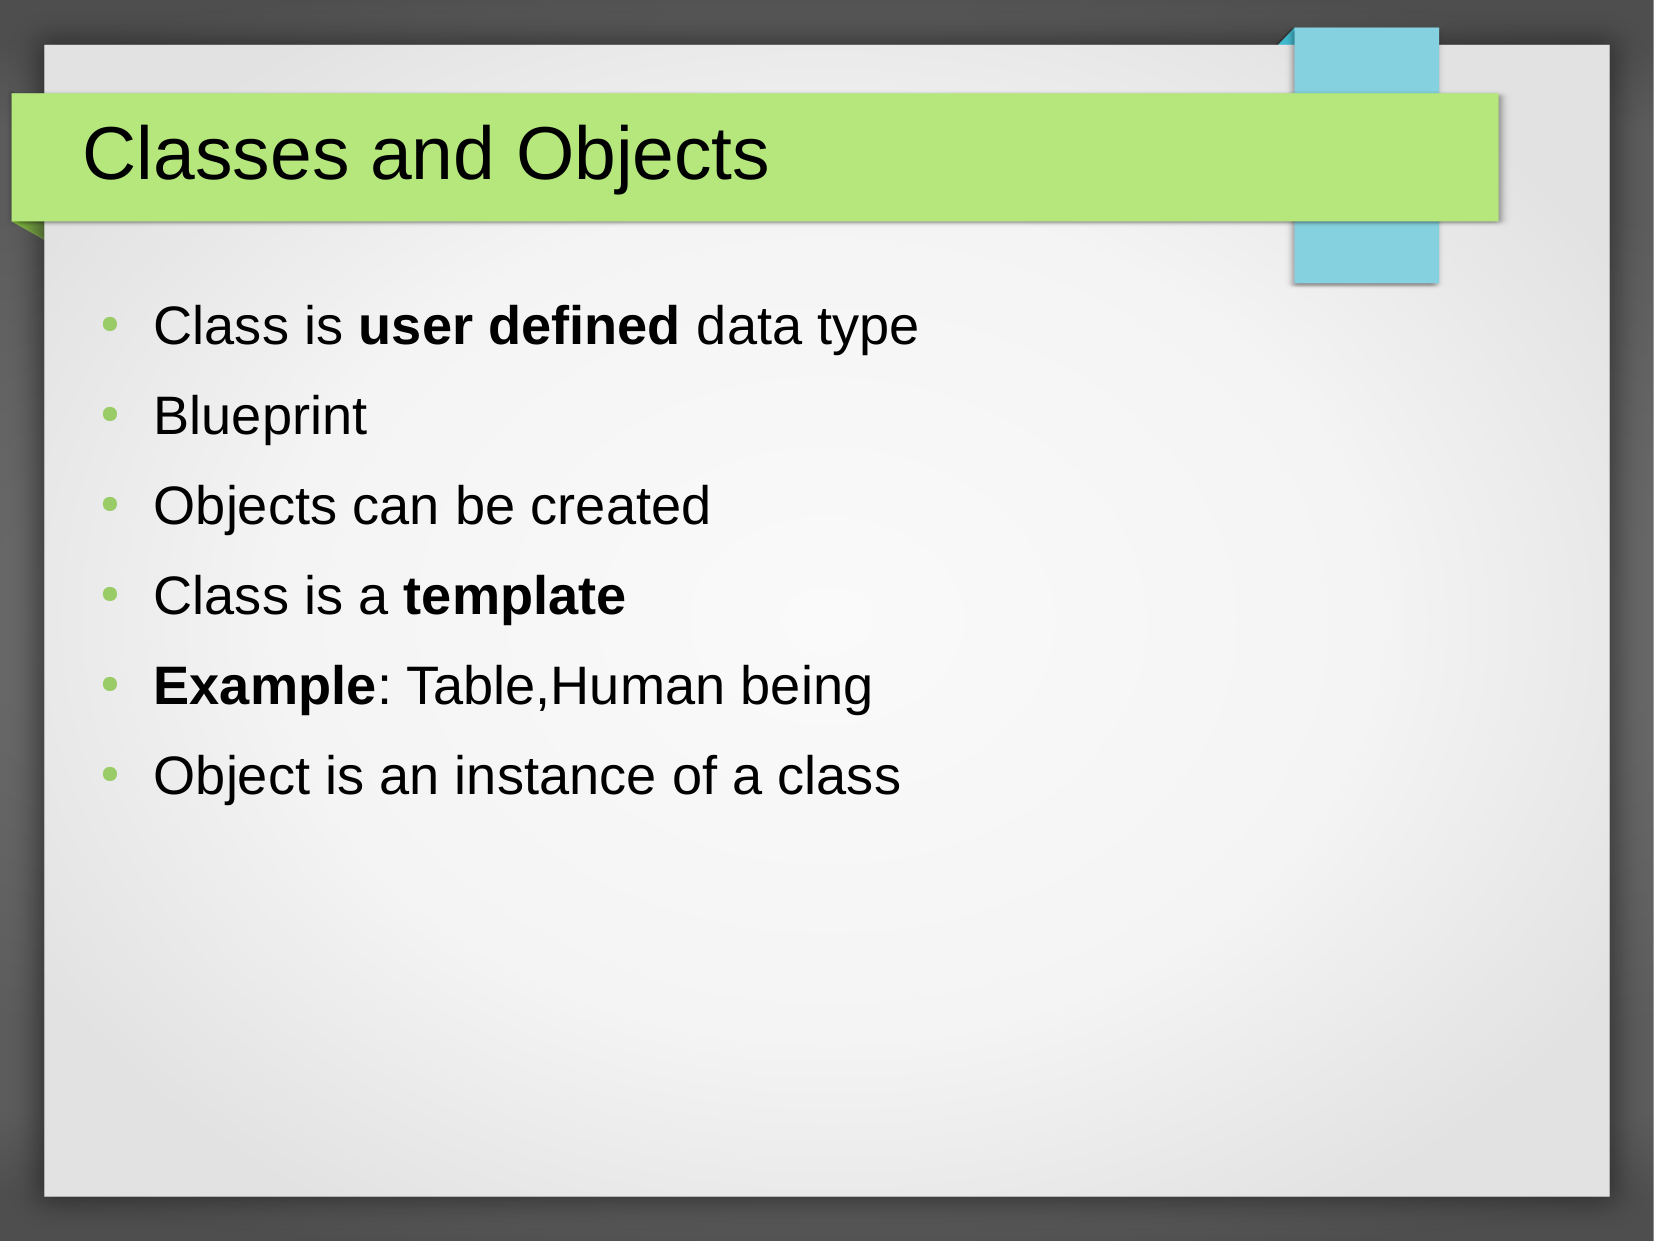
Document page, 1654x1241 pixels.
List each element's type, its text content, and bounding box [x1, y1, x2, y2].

list Class is user defined data type Blueprint Objects can be created Class is a template Example: Table,Human being Object is an instance of a class [82, 295, 1571, 1015]
picture [0, 0, 1654, 1241]
title Classes and Objects [82, 94, 1264, 213]
